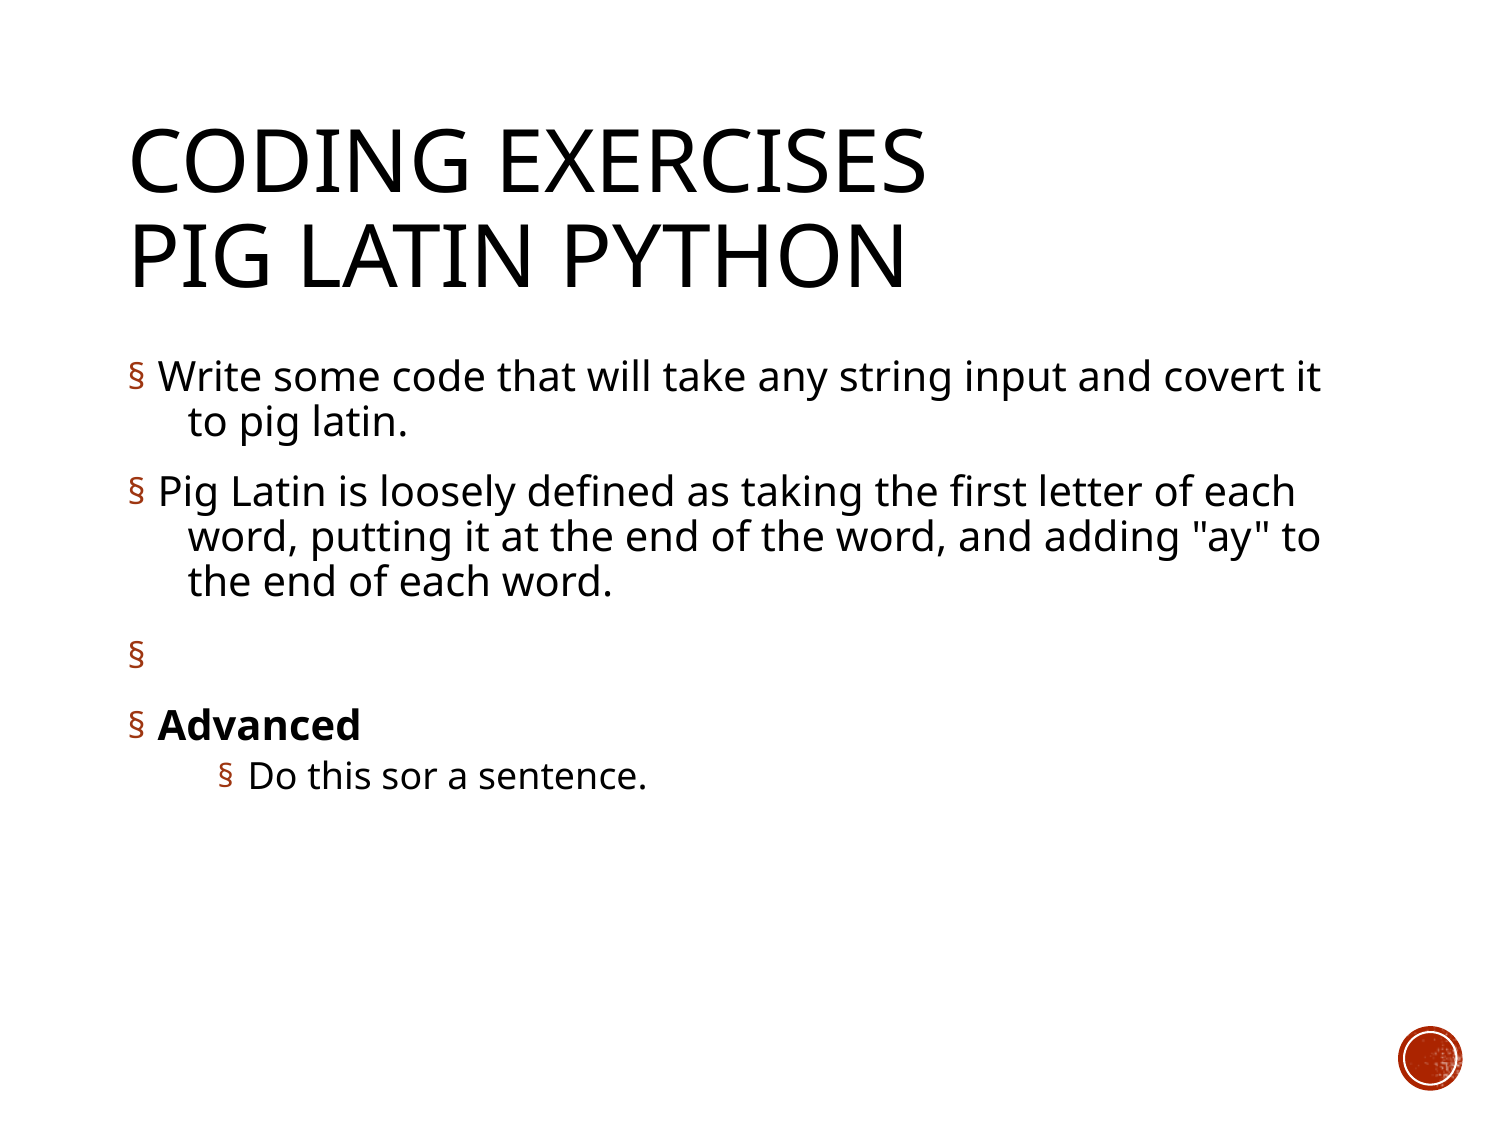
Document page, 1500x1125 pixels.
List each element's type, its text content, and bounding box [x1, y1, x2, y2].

list Write some code that will take any string input and covert it to pig latin. Pig Latin is loosely defined as taking the first letter of each word, putting it at the end of the word, and adding "ay" to the end of each word. Advanced Do this sor a sentence. [112, 348, 1388, 1013]
title Coding Exercises Pig Latin Python [112, 79, 1388, 344]
